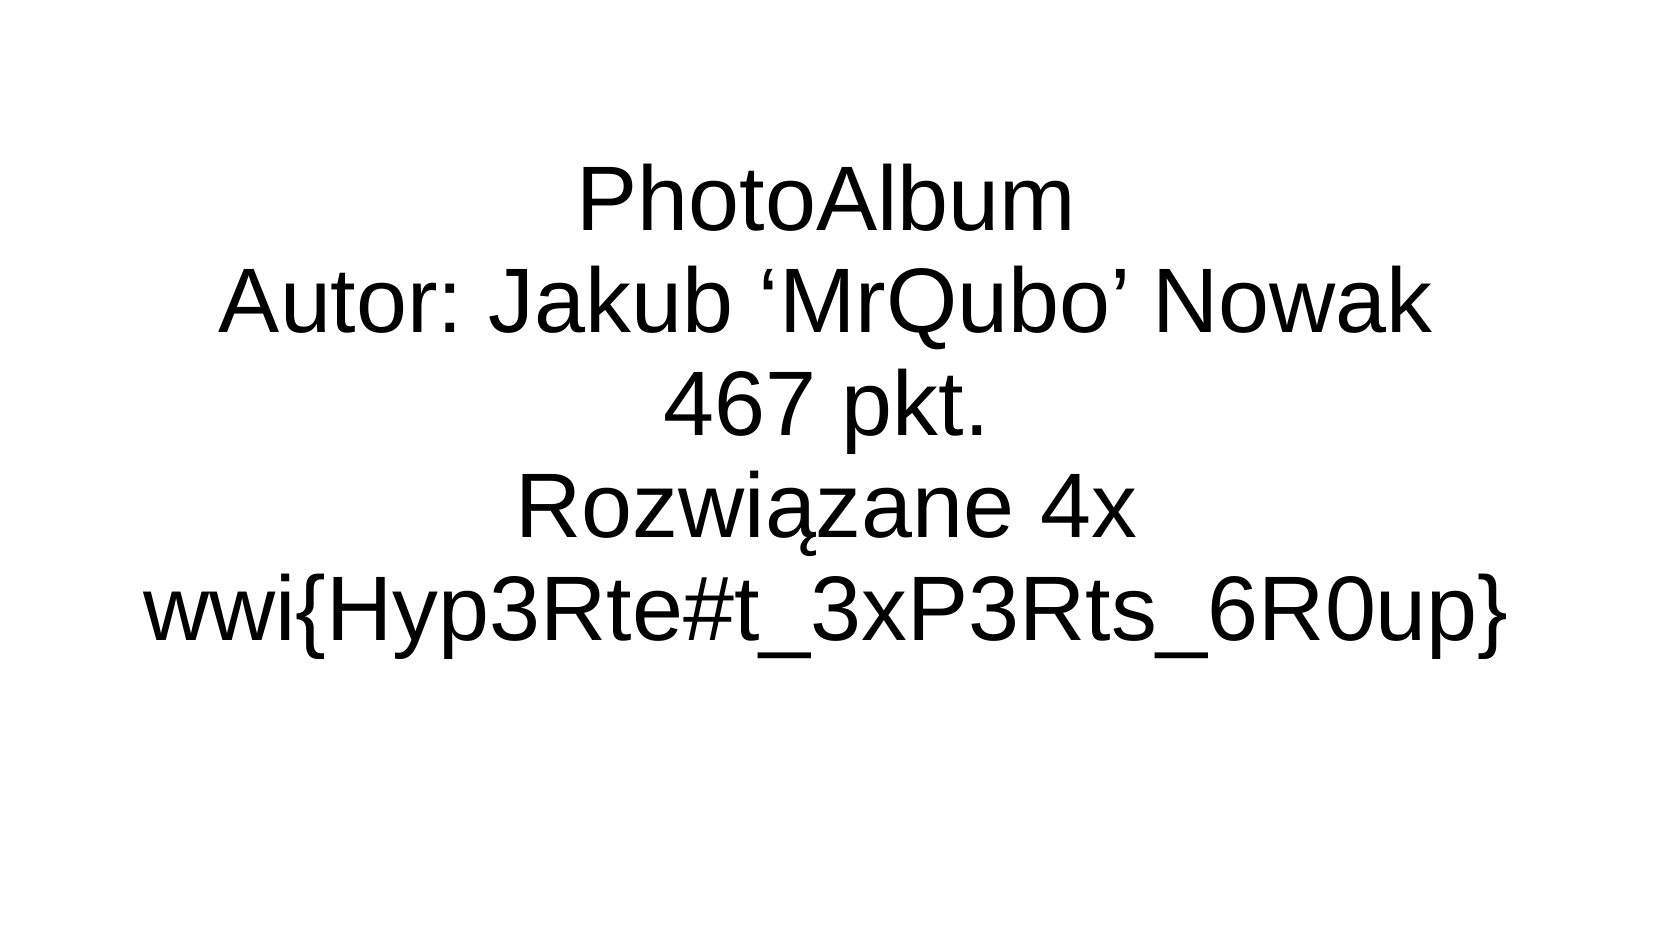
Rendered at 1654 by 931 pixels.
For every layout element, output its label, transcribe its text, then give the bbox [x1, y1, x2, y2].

subtitle PhotoAlbum Autor: Jakub ‘MrQubo’ Nowak 467 pkt. Rozwiązane 4x wwi{Hyp3Rte#t_3xP3Rts_6R0up} [82, 95, 1571, 815]
